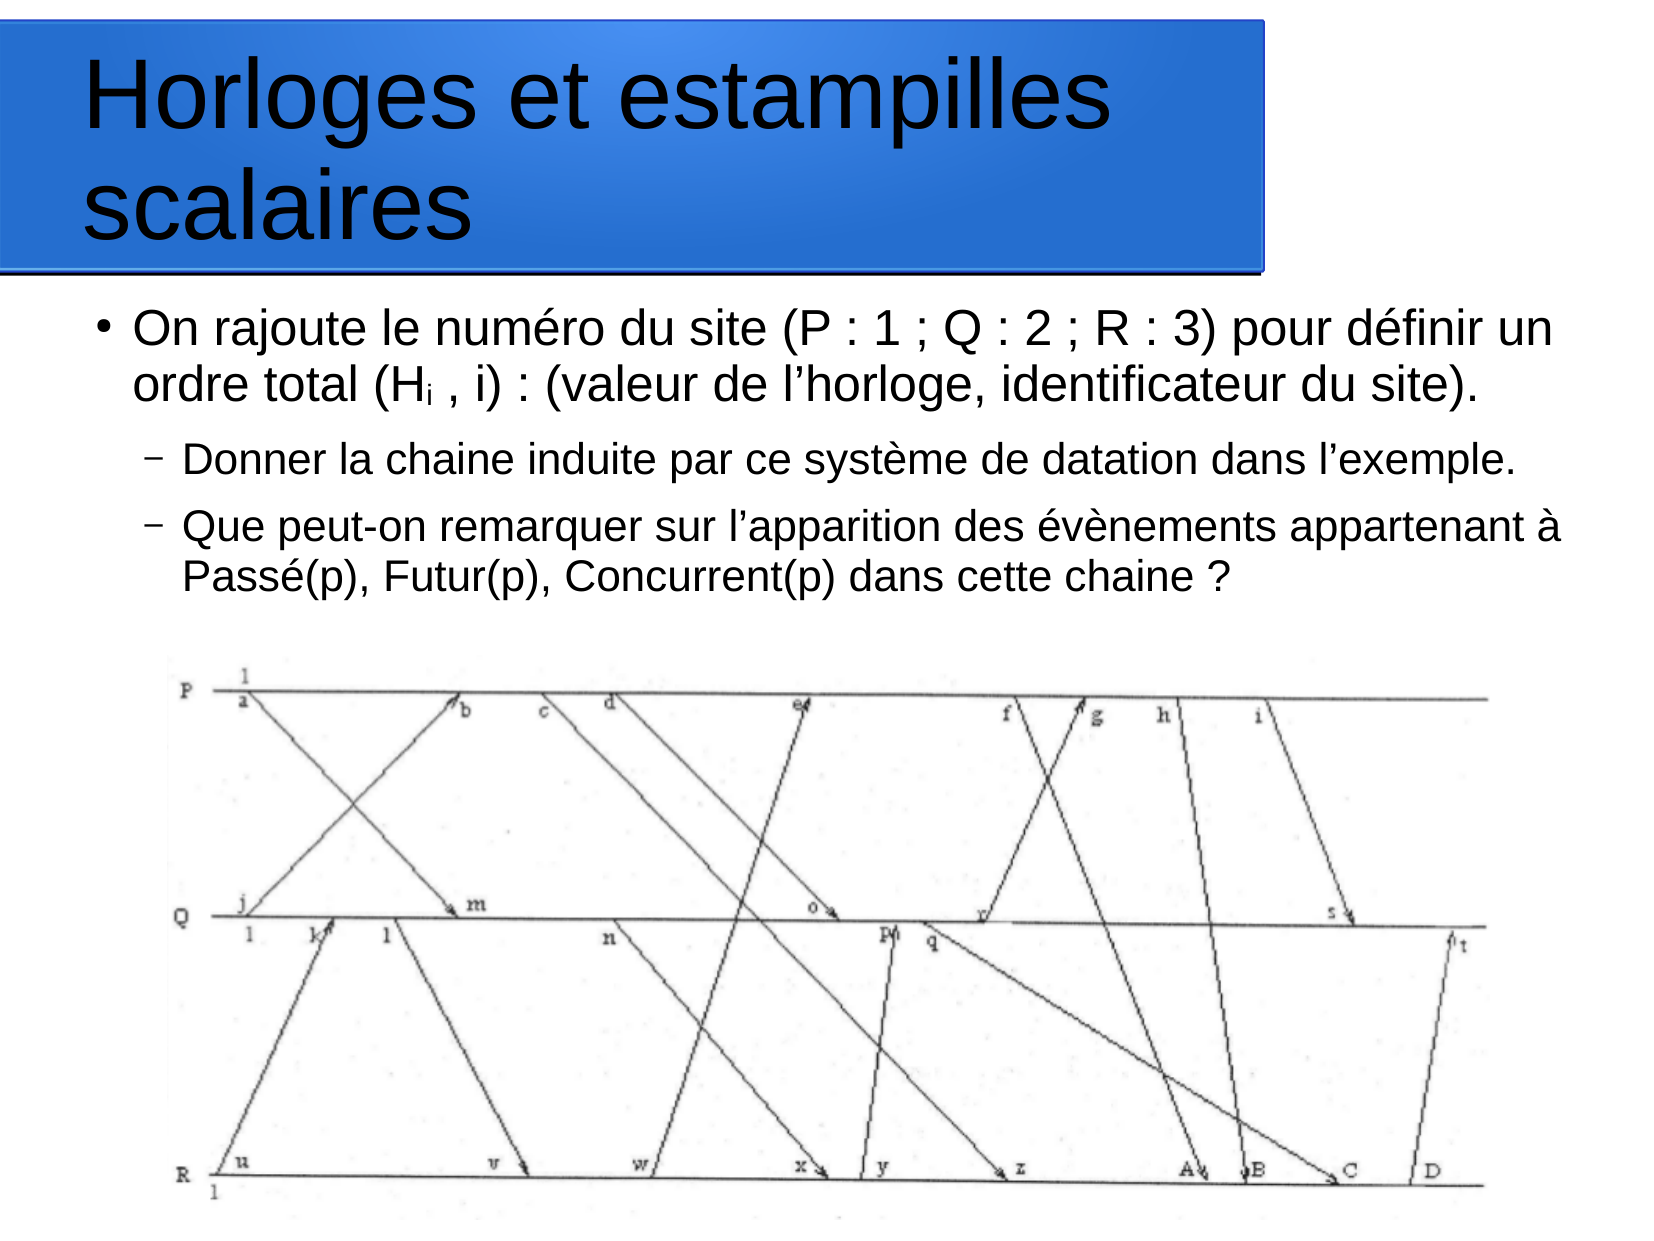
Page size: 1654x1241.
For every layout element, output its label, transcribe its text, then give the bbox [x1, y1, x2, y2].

list On rajoute le numéro du site (P : 1 ; Q : 2 ; R : 3) pour définir un ordre total (Hi , i) : (valeur de l’horloge, identificateur du site). Donner la chaine induite par ce système de datation dans l’exemple. Que peut-on remarquer sur l’apparition des évènements appartenant à Passé(p), Futur(p), Concurrent(p) dans cette chaine ? [82, 299, 1571, 643]
picture [167, 655, 1490, 1220]
title Horloges et estampilles scalaires [82, 38, 1235, 261]
